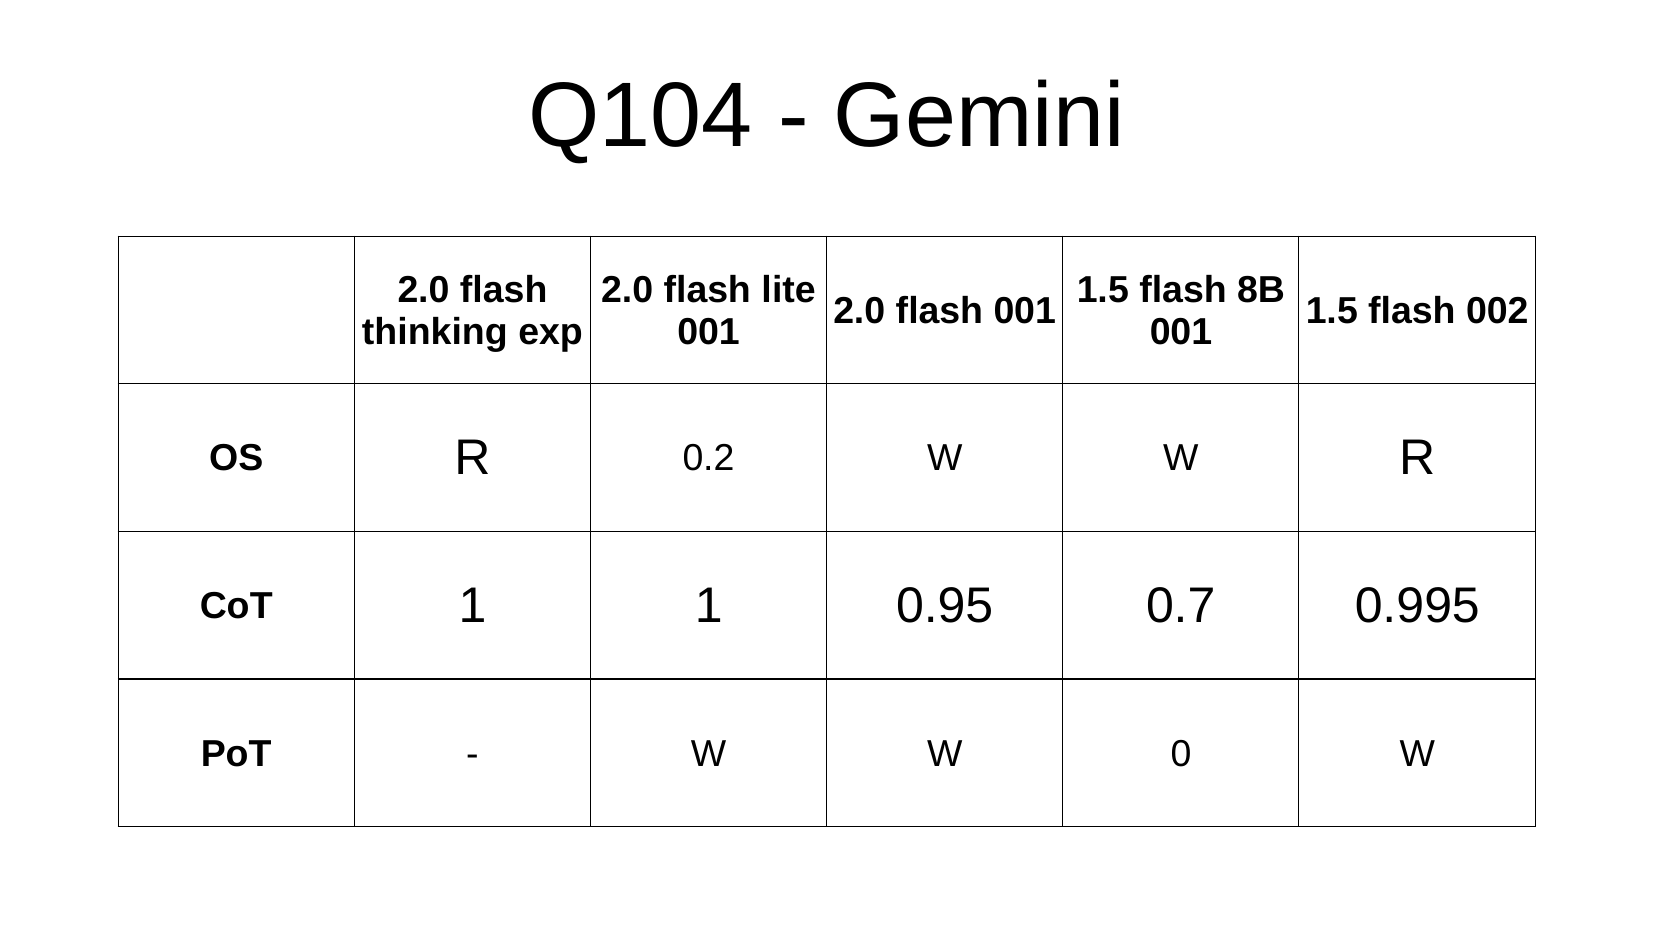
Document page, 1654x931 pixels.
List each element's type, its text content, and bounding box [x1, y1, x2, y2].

table_cell 0.2 [591, 384, 826, 531]
table_cell W [1299, 680, 1535, 826]
table_header 2.0 flash lite 001 [591, 237, 826, 383]
table_cell W [827, 384, 1062, 531]
table_header 1.5 flash 8B 001 [1063, 237, 1298, 383]
table_header 2.0 flash thinking exp [355, 237, 590, 383]
table_cell 1 [355, 532, 590, 678]
table_cell CoT [119, 532, 354, 678]
table_cell R [1299, 384, 1535, 531]
table_cell 0.995 [1299, 532, 1535, 678]
table_header 2.0 flash 001 [827, 237, 1062, 383]
table_cell - [355, 680, 590, 826]
table_cell W [591, 680, 826, 826]
table_cell W [827, 680, 1062, 826]
table_cell 0 [1063, 680, 1298, 826]
table_header 1.5 flash 002 [1299, 237, 1535, 383]
table_cell PoT [119, 680, 354, 826]
table_header [119, 237, 354, 383]
table_cell W [1063, 384, 1298, 531]
table_cell R [355, 384, 590, 531]
table_cell OS [119, 384, 354, 531]
table_cell 1 [591, 532, 826, 678]
table_cell 0.7 [1063, 532, 1298, 678]
title Q104 - Gemini [82, 37, 1571, 193]
table_cell 0.95 [827, 532, 1062, 678]
